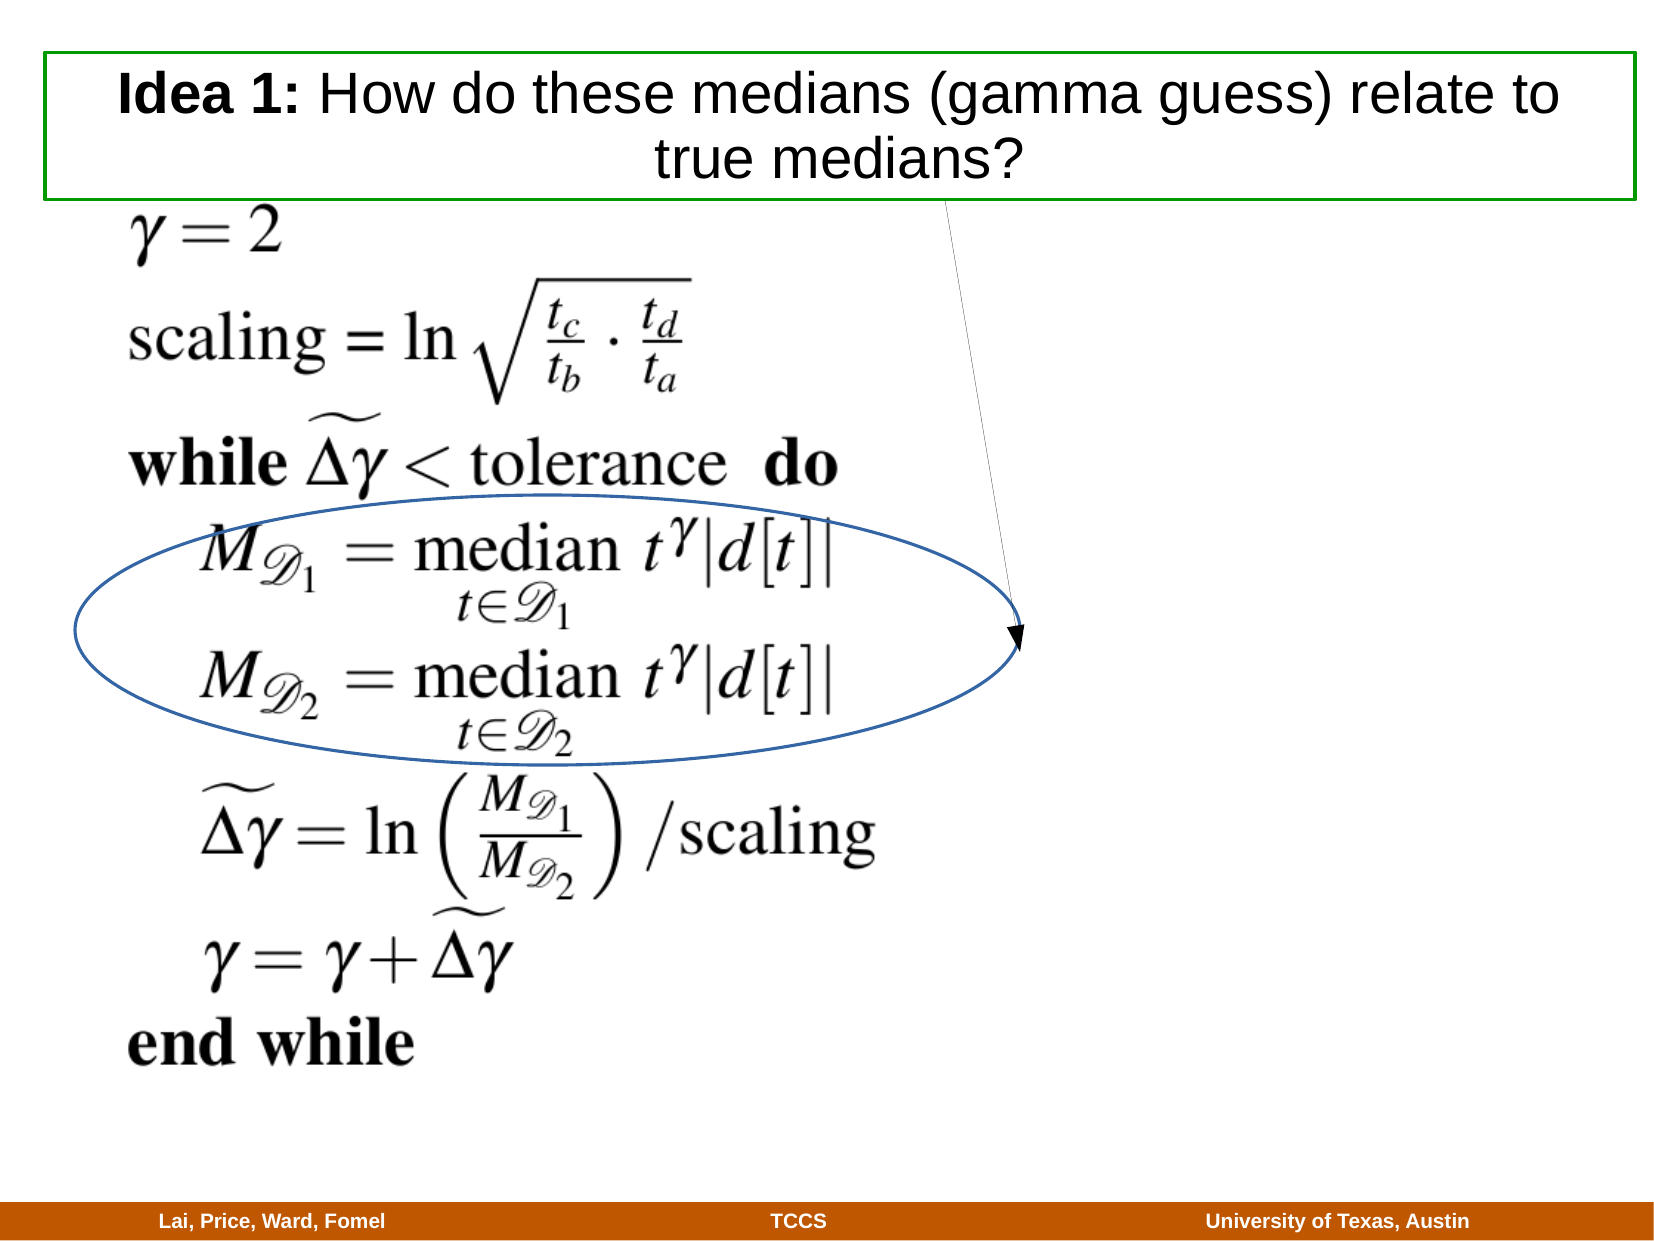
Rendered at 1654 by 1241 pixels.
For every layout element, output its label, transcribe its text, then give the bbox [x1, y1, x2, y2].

text_box Idea 1: How do these medians (gamma guess) relate to true medians? [45, 52, 1636, 200]
picture [93, 201, 913, 589]
picture [93, 671, 913, 1087]
picture [93, 497, 913, 763]
